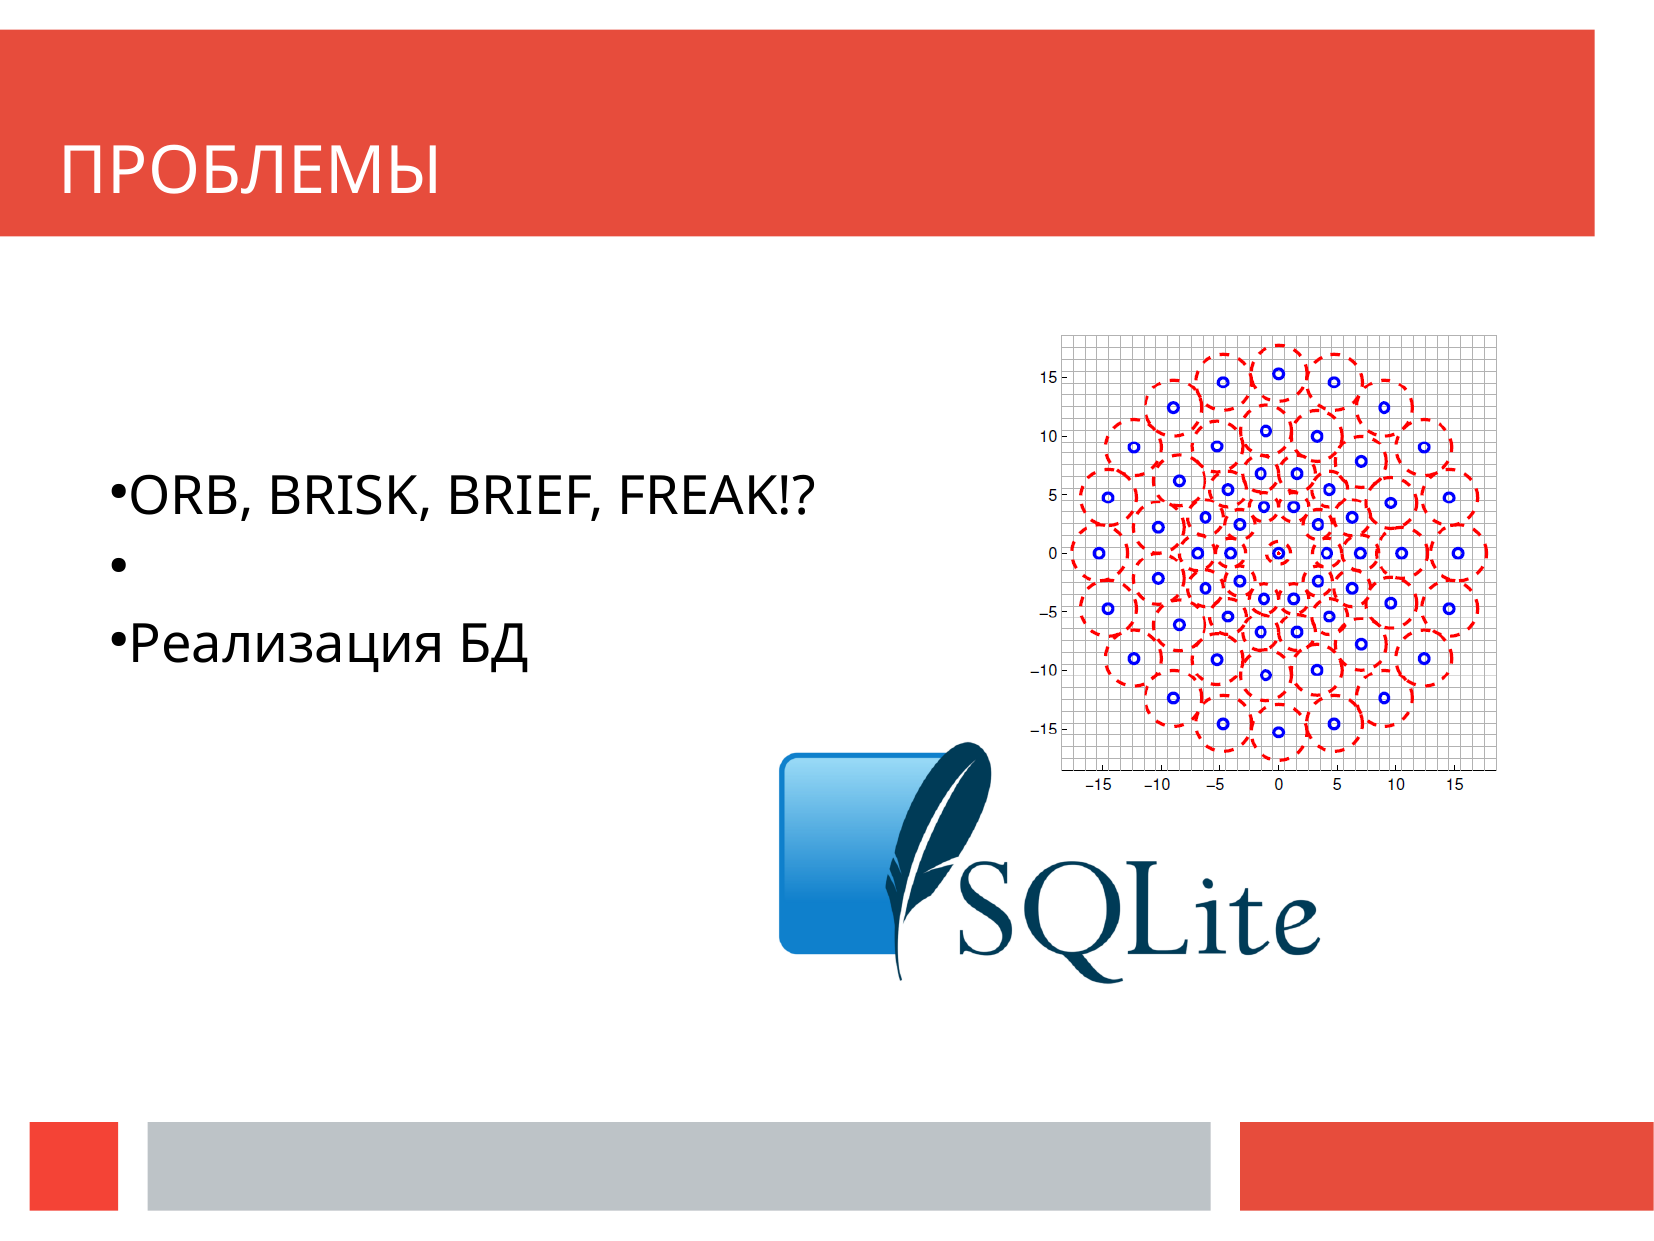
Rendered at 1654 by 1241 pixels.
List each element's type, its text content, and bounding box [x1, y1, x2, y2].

picture [764, 328, 1501, 999]
title ПРОБЛЕМЫ [59, 59, 1595, 207]
text_box ORB, BRISK, BRIEF, FREAK!? Реализация БД [94, 448, 950, 662]
